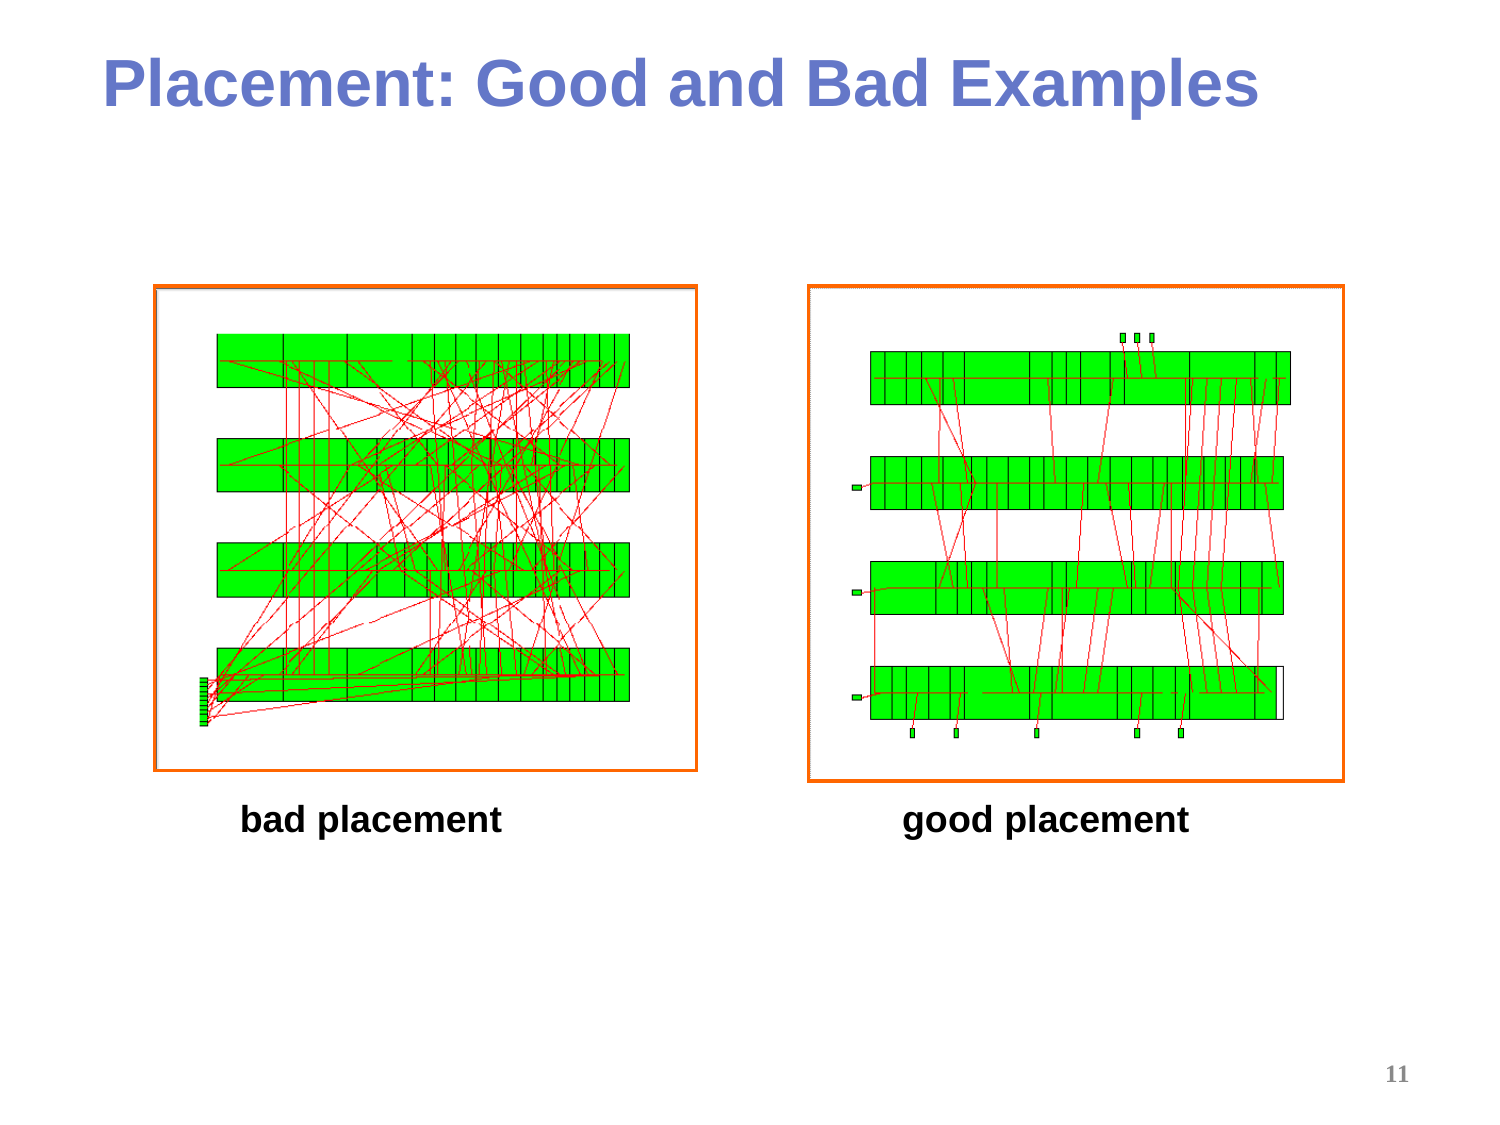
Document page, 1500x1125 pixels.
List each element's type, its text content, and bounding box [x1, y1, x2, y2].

text_box good placement [887, 787, 1244, 848]
picture [809, 287, 1343, 780]
picture [156, 287, 696, 769]
text_box bad placement [224, 787, 569, 848]
text_box Placement: Good and Bad Examples [87, 34, 1413, 125]
text_box <number> [1074, 1042, 1426, 1103]
